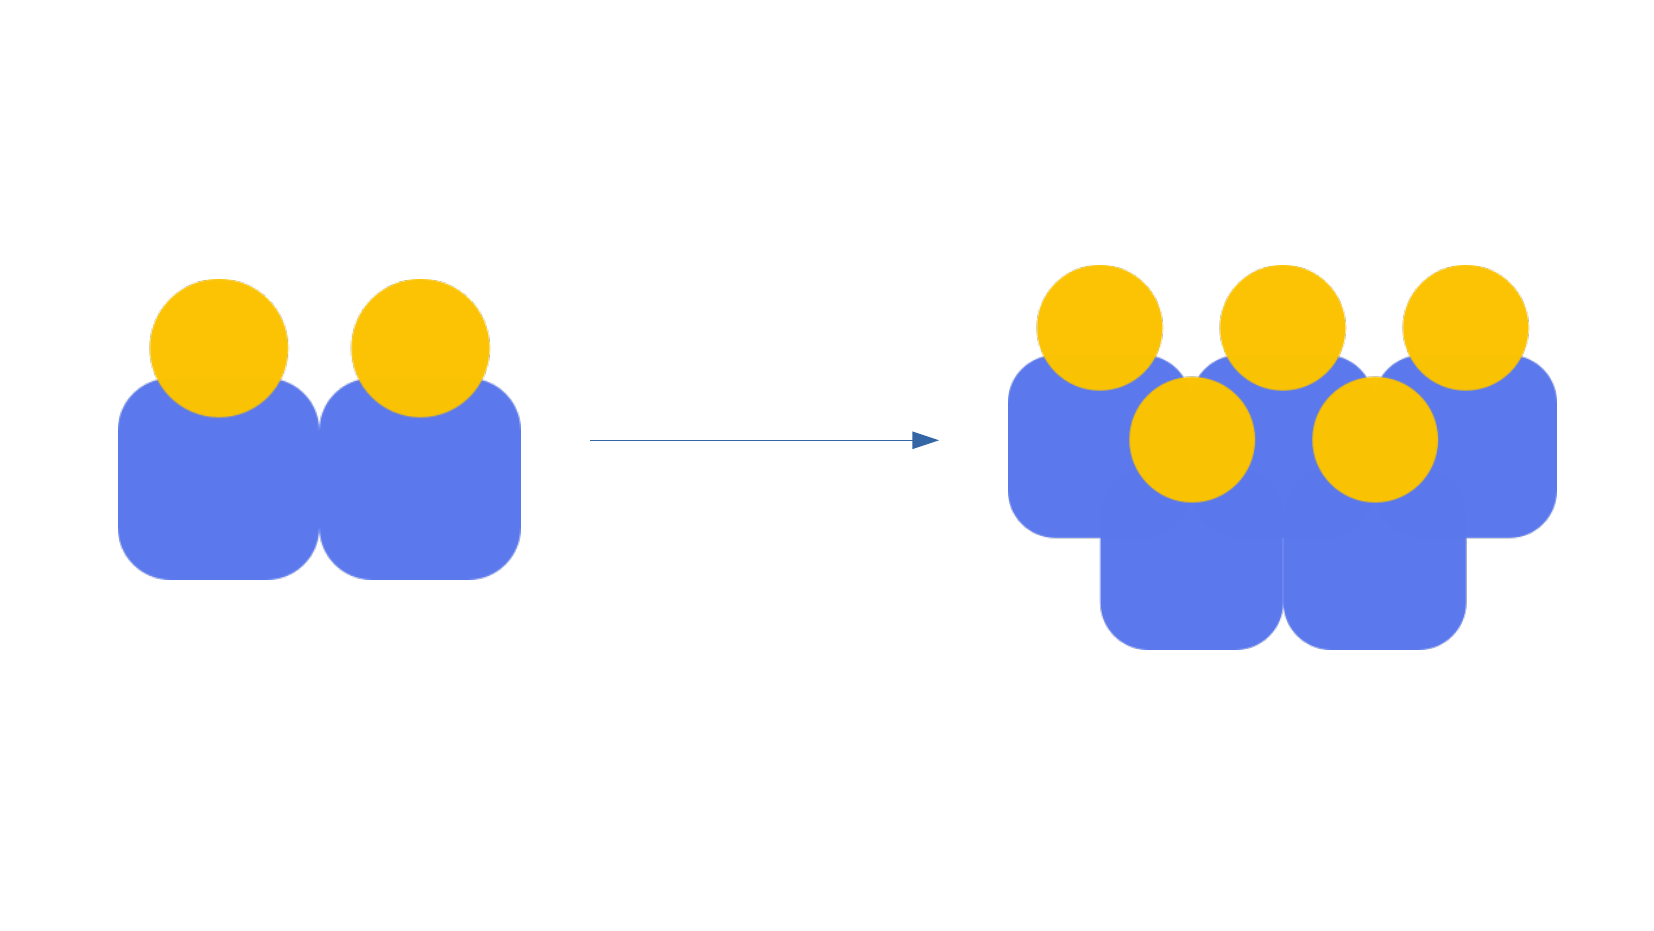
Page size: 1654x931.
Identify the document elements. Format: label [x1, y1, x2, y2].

picture [1008, 265, 1557, 650]
picture [118, 279, 521, 580]
